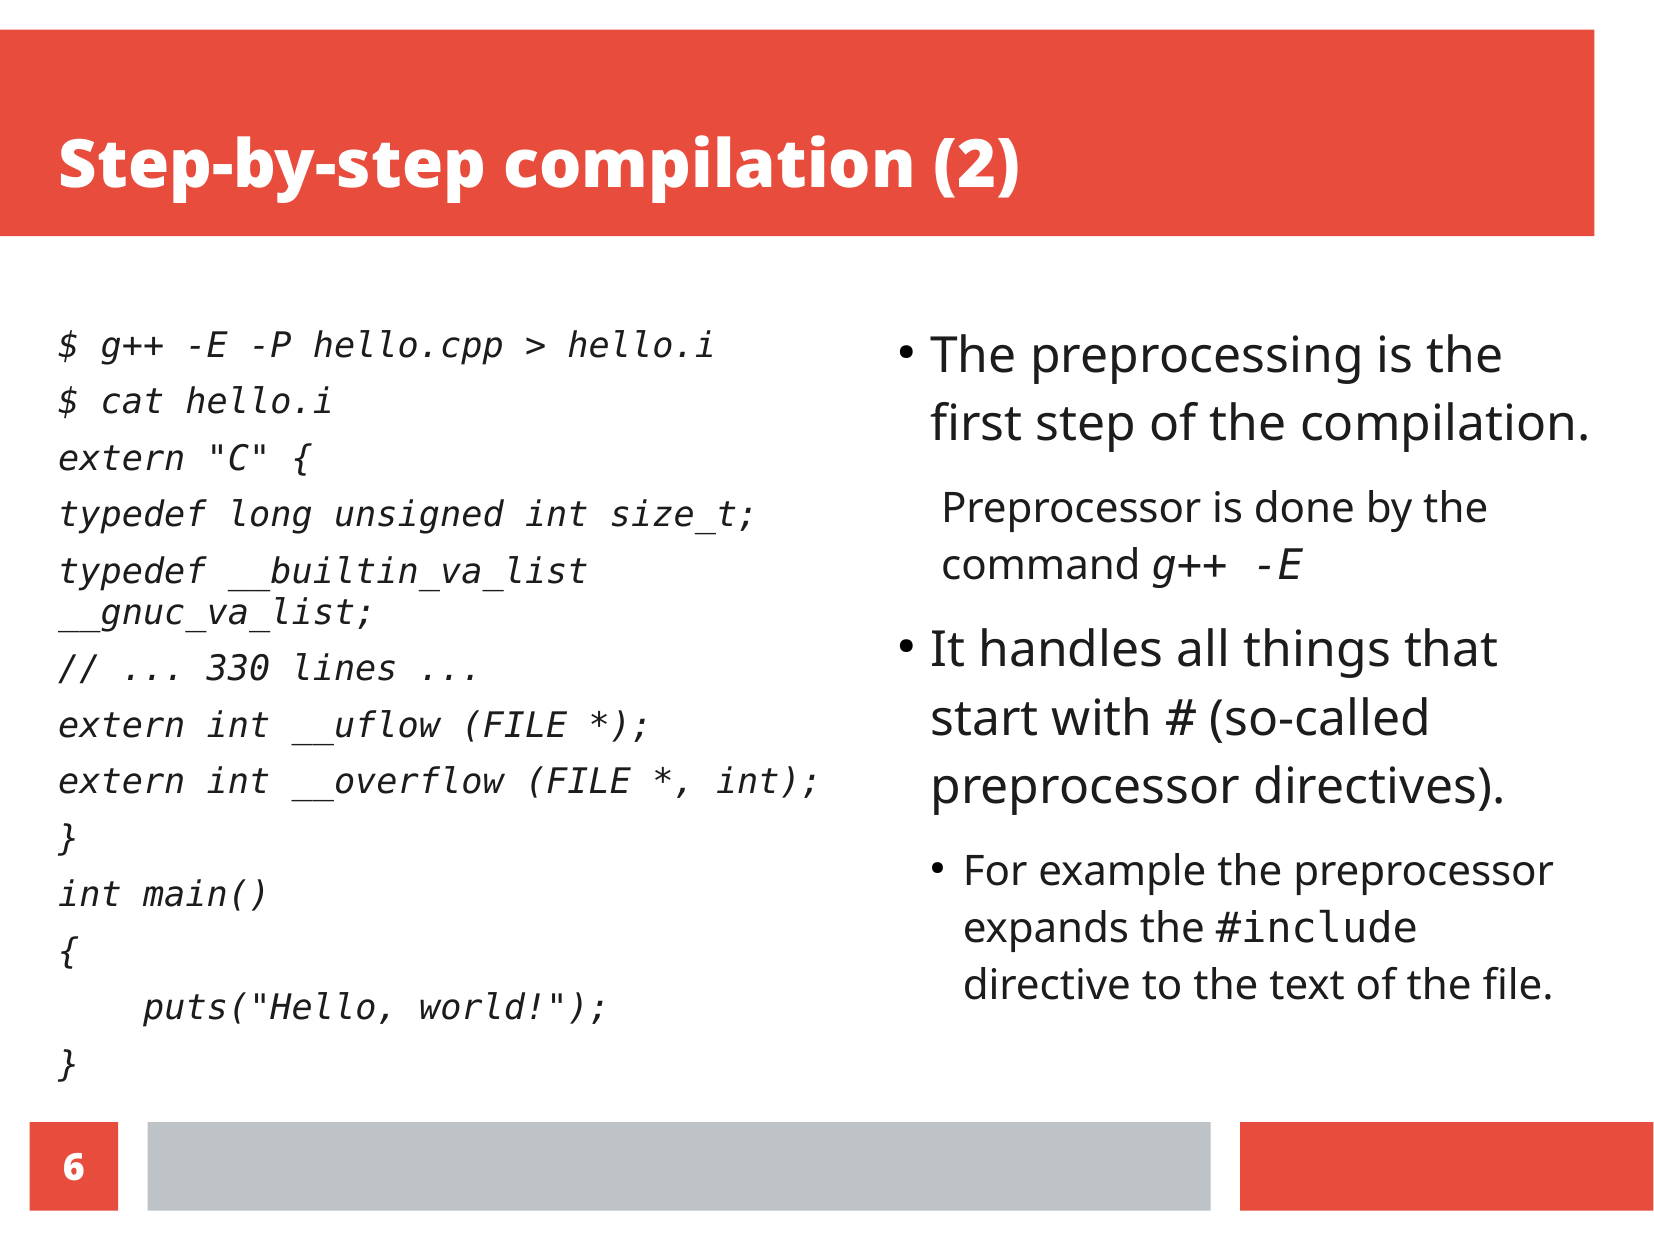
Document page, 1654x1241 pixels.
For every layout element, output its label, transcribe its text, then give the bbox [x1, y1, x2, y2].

list $ g++ -E -P hello.cpp > hello.i $ cat hello.i extern "C" { typedef long unsigned int size_t; typedef __builtin_va_list __gnuc_va_list; // ... 330 lines ... extern int __uflow (FILE *); extern int __overflow (FILE *, int); } int main() { puts("Hello, world!"); } [58, 324, 875, 1093]
list The preprocessing is the first step of the compilation. Preprocessor is done by the command g++ -E It handles all things that start with # (so-called preprocessor directives). For example the preprocessor expands the #include directive to the text of the file. [897, 318, 1595, 1087]
title Step-by-step compilation (2) [59, 59, 1595, 207]
